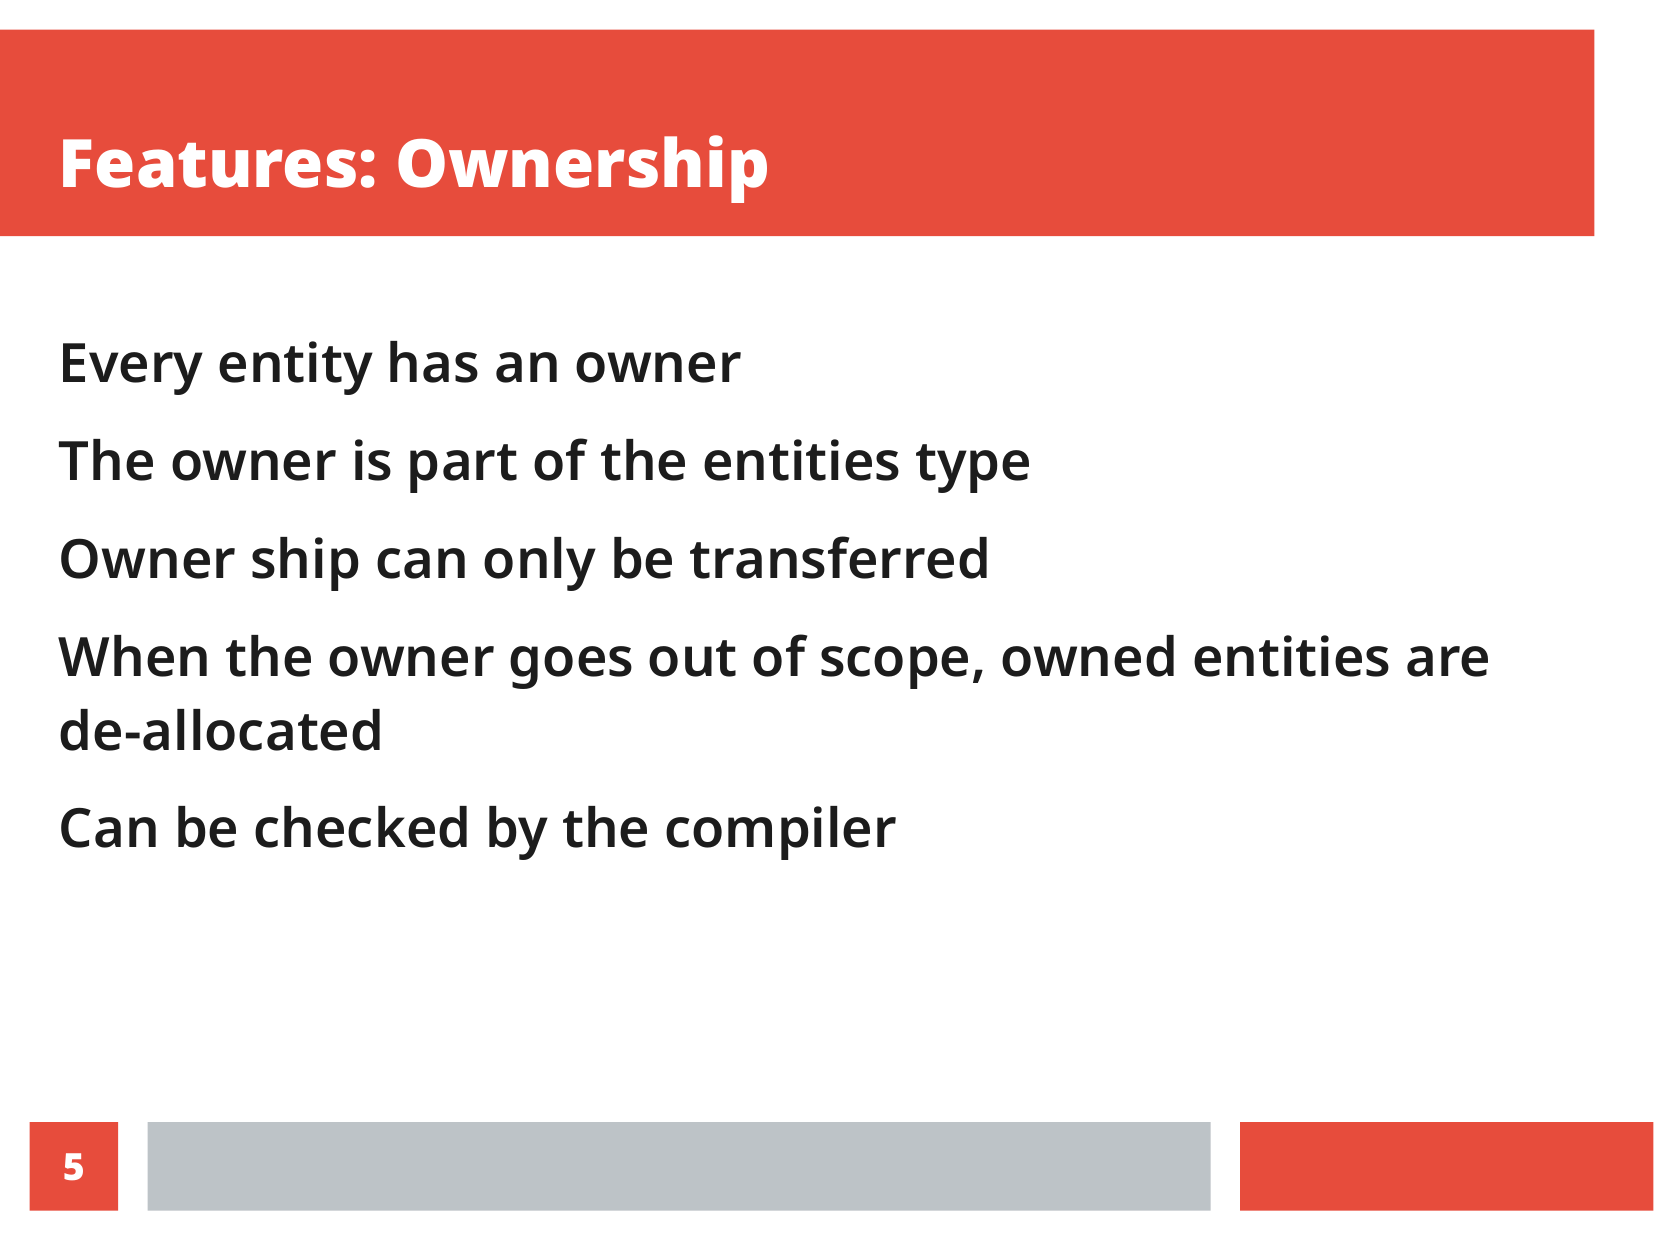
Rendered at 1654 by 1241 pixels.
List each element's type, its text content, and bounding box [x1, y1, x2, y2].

list Every entity has an owner The owner is part of the entities type Owner ship can only be transferred When the owner goes out of scope, owned entities are de-allocated Can be checked by the compiler [59, 324, 1565, 1093]
title Features: Ownership [59, 59, 1595, 207]
